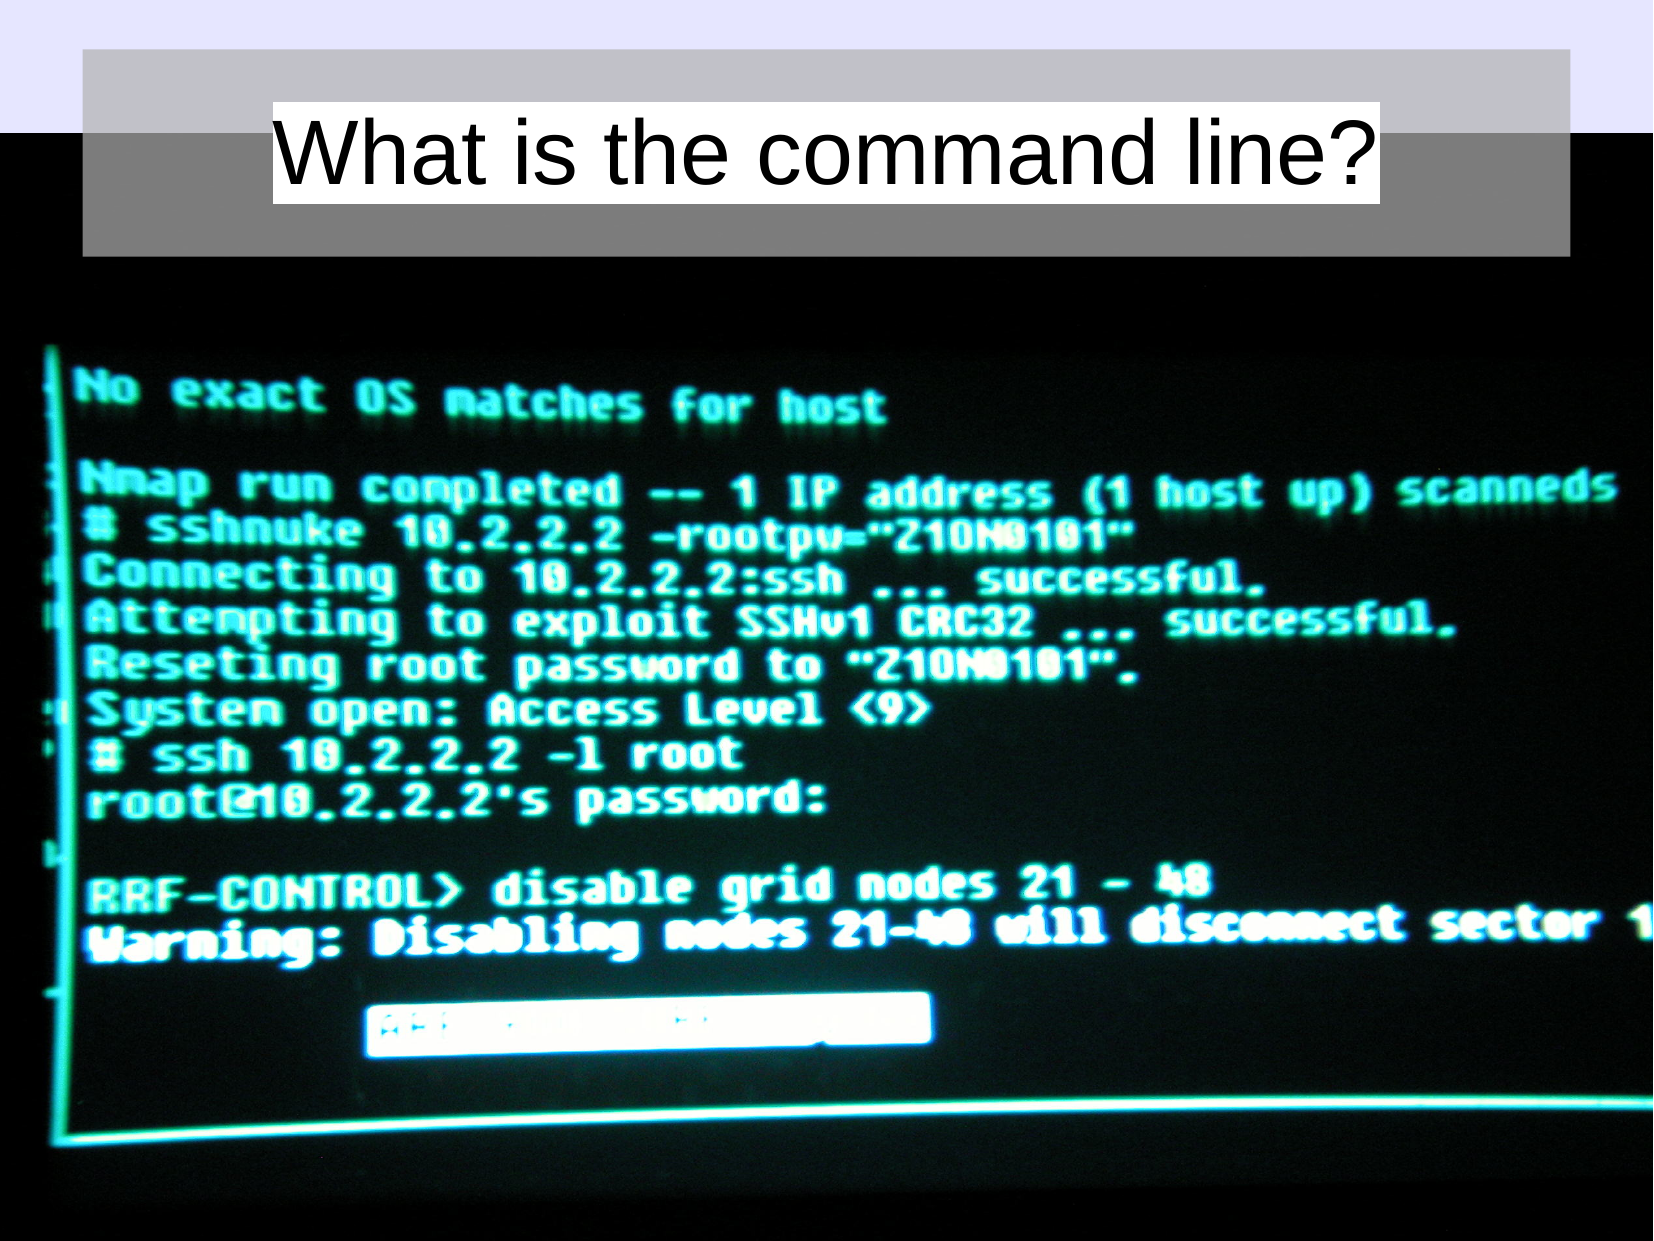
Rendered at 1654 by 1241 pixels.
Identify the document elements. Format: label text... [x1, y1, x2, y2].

title What is the command line? [82, 49, 1571, 257]
picture [0, 133, 1653, 1241]
